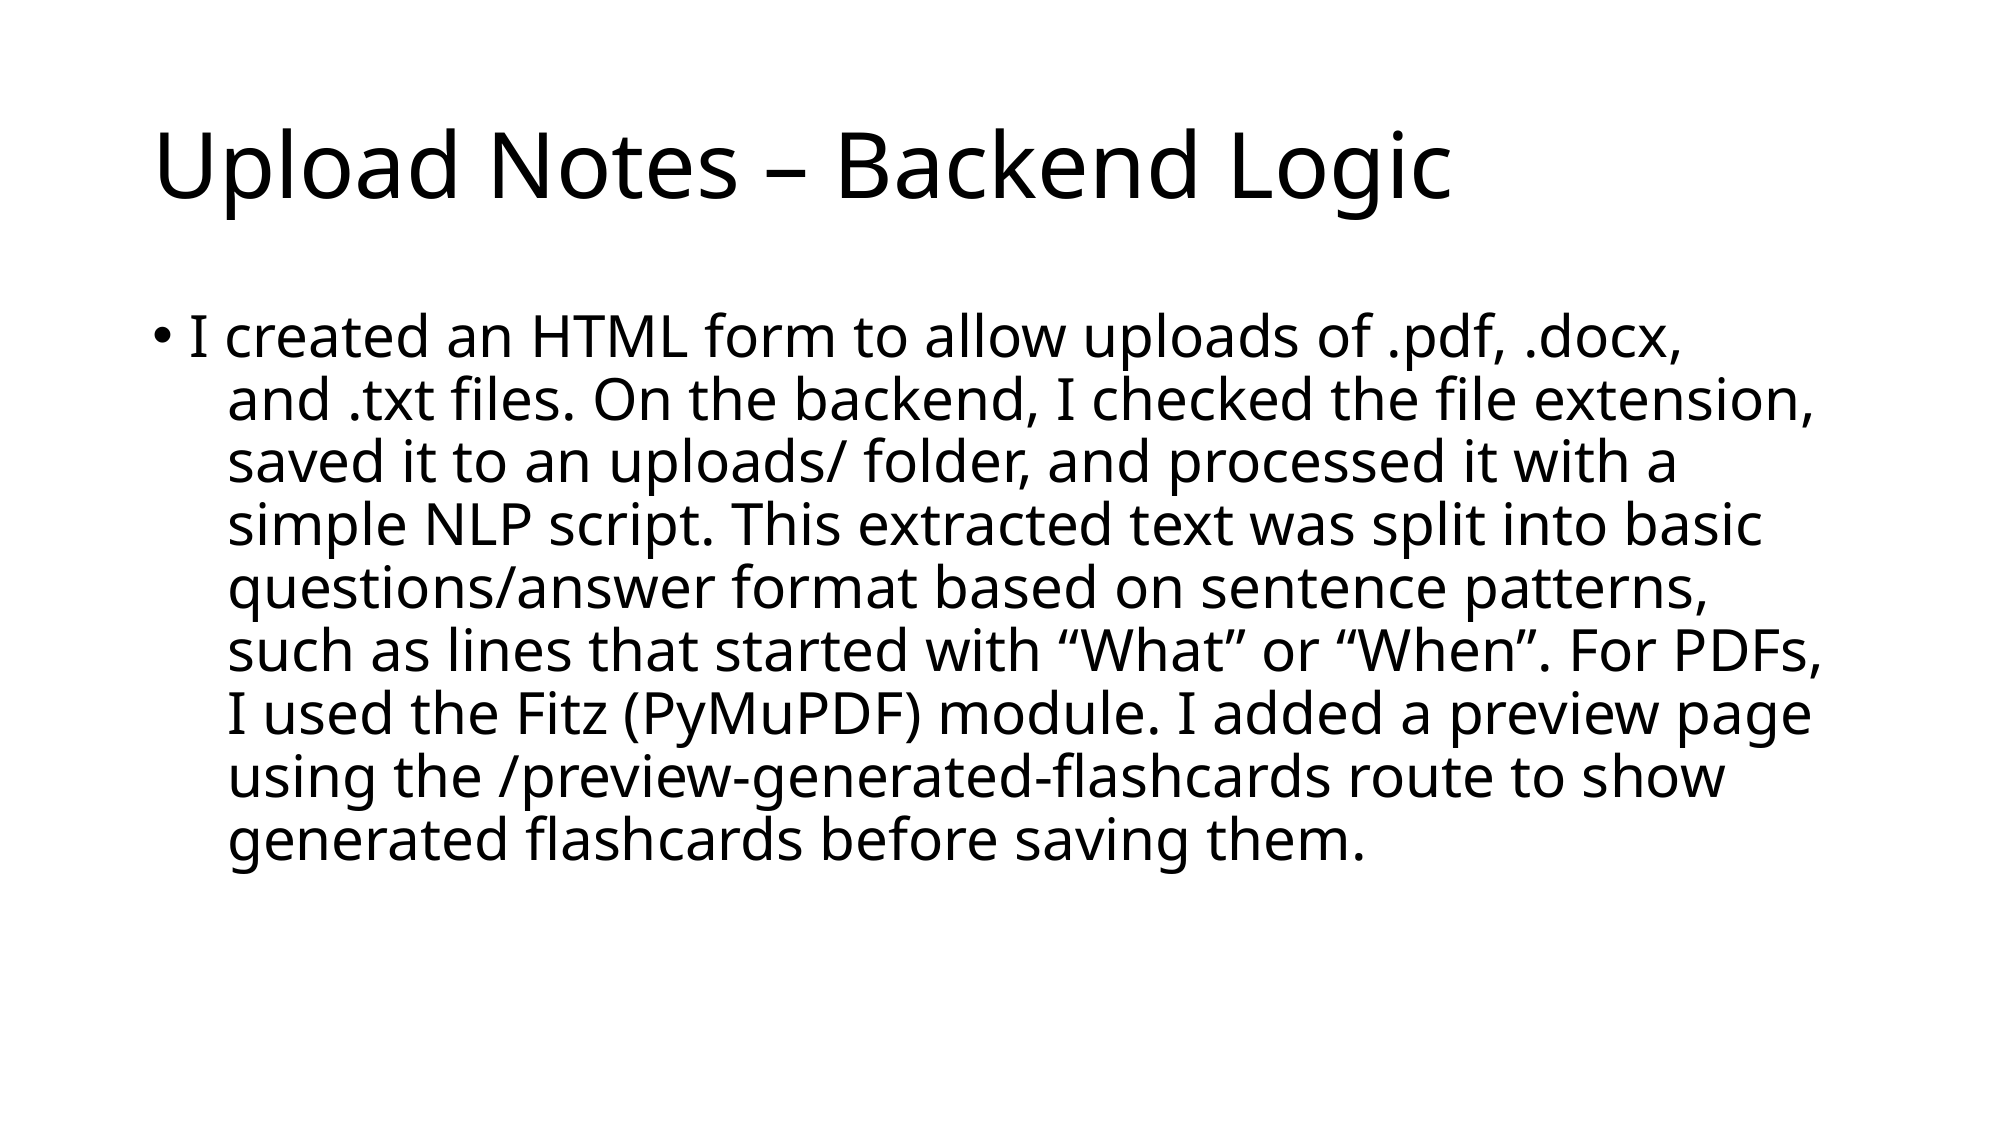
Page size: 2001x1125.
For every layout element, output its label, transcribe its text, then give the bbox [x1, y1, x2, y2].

title Upload Notes – Backend Logic [137, 59, 1863, 278]
list I created an HTML form to allow uploads of .pdf, .docx, and .txt files. On the backend, I checked the file extension, saved it to an uploads/ folder, and processed it with a simple NLP script. This extracted text was split into basic questions/answer format based on sentence patterns, such as lines that started with “What” or “When”. For PDFs, I used the Fitz (PyMuPDF) module. I added a preview page using the /preview-generated-flashcards route to show generated flashcards before saving them. [137, 299, 1863, 1014]
